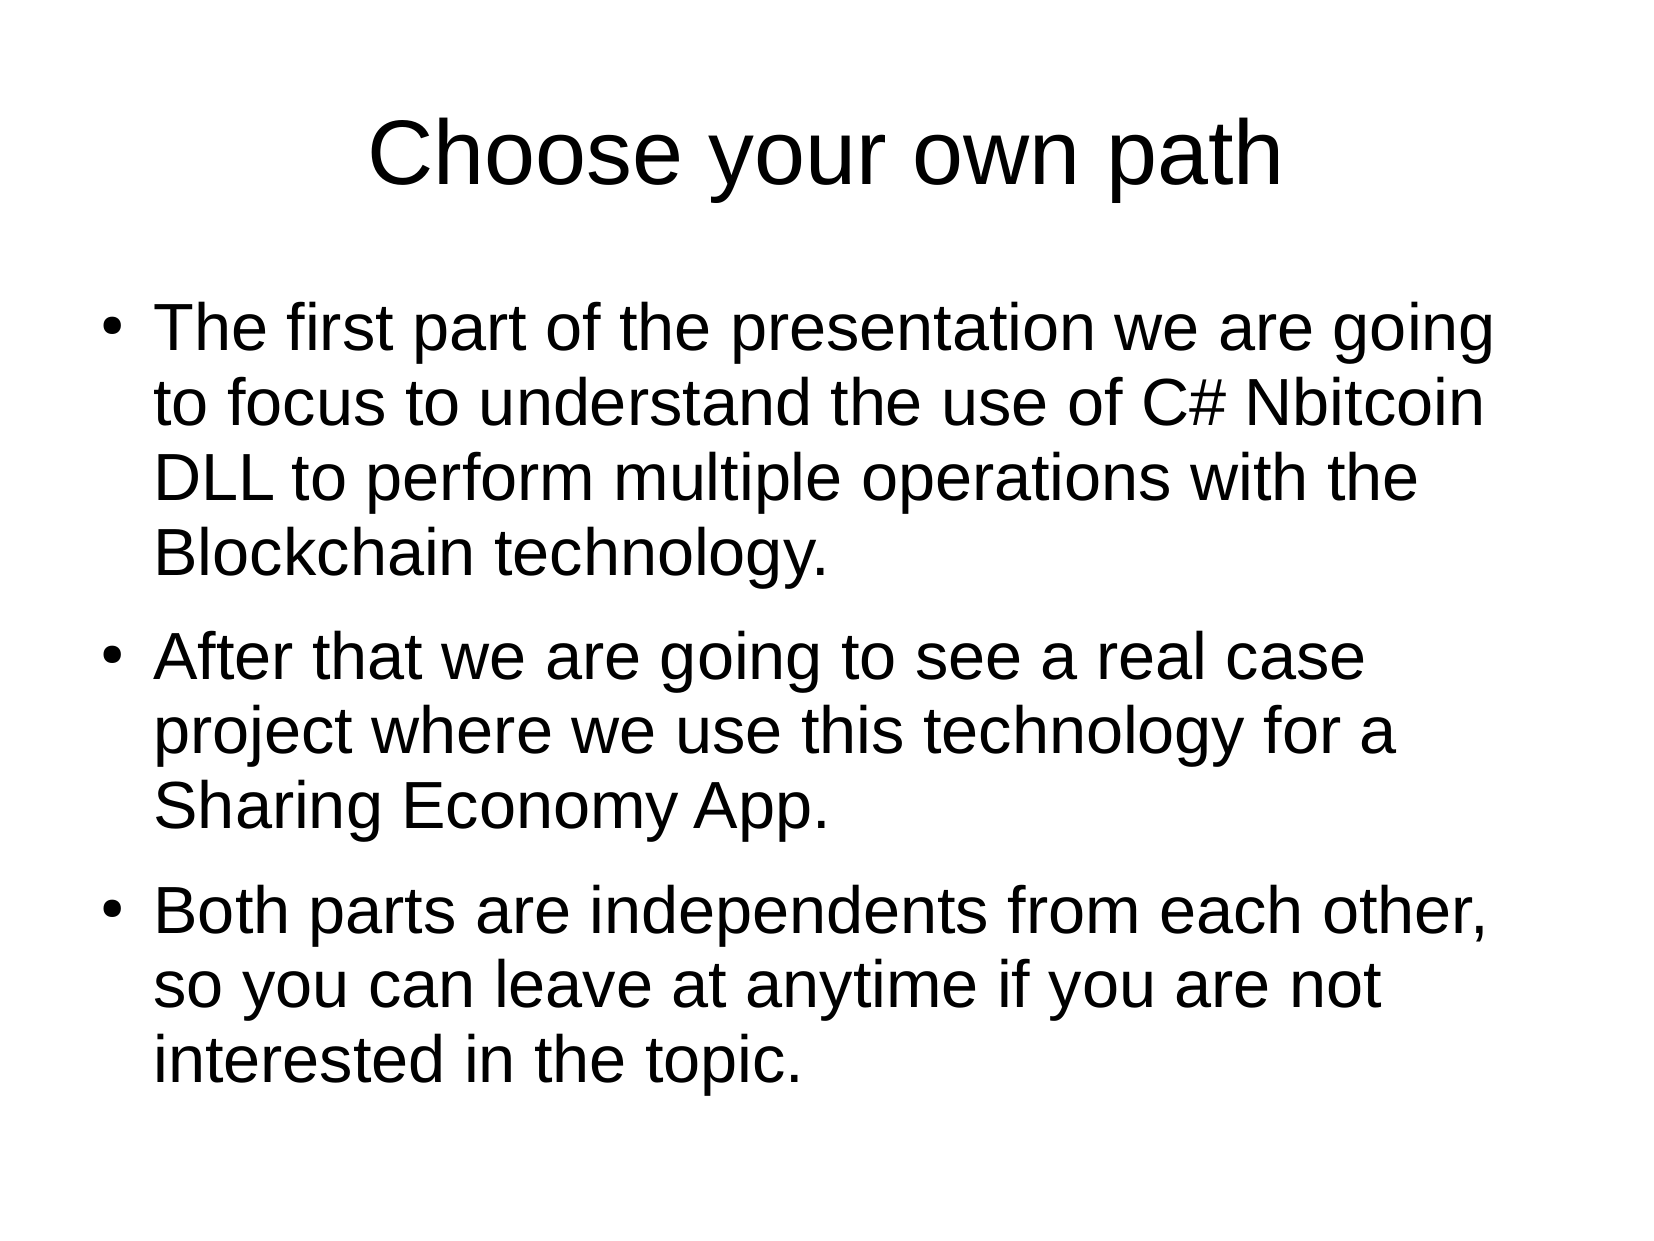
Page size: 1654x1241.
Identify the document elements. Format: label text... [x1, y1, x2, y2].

list The first part of the presentation we are going to focus to understand the use of C# Nbitcoin DLL to perform multiple operations with the Blockchain technology. After that we are going to see a real case project where we use this technology for a Sharing Economy App. Both parts are independents from each other, so you can leave at anytime if you are not interested in the topic. [82, 290, 1571, 1097]
title Choose your own path [82, 49, 1571, 257]
